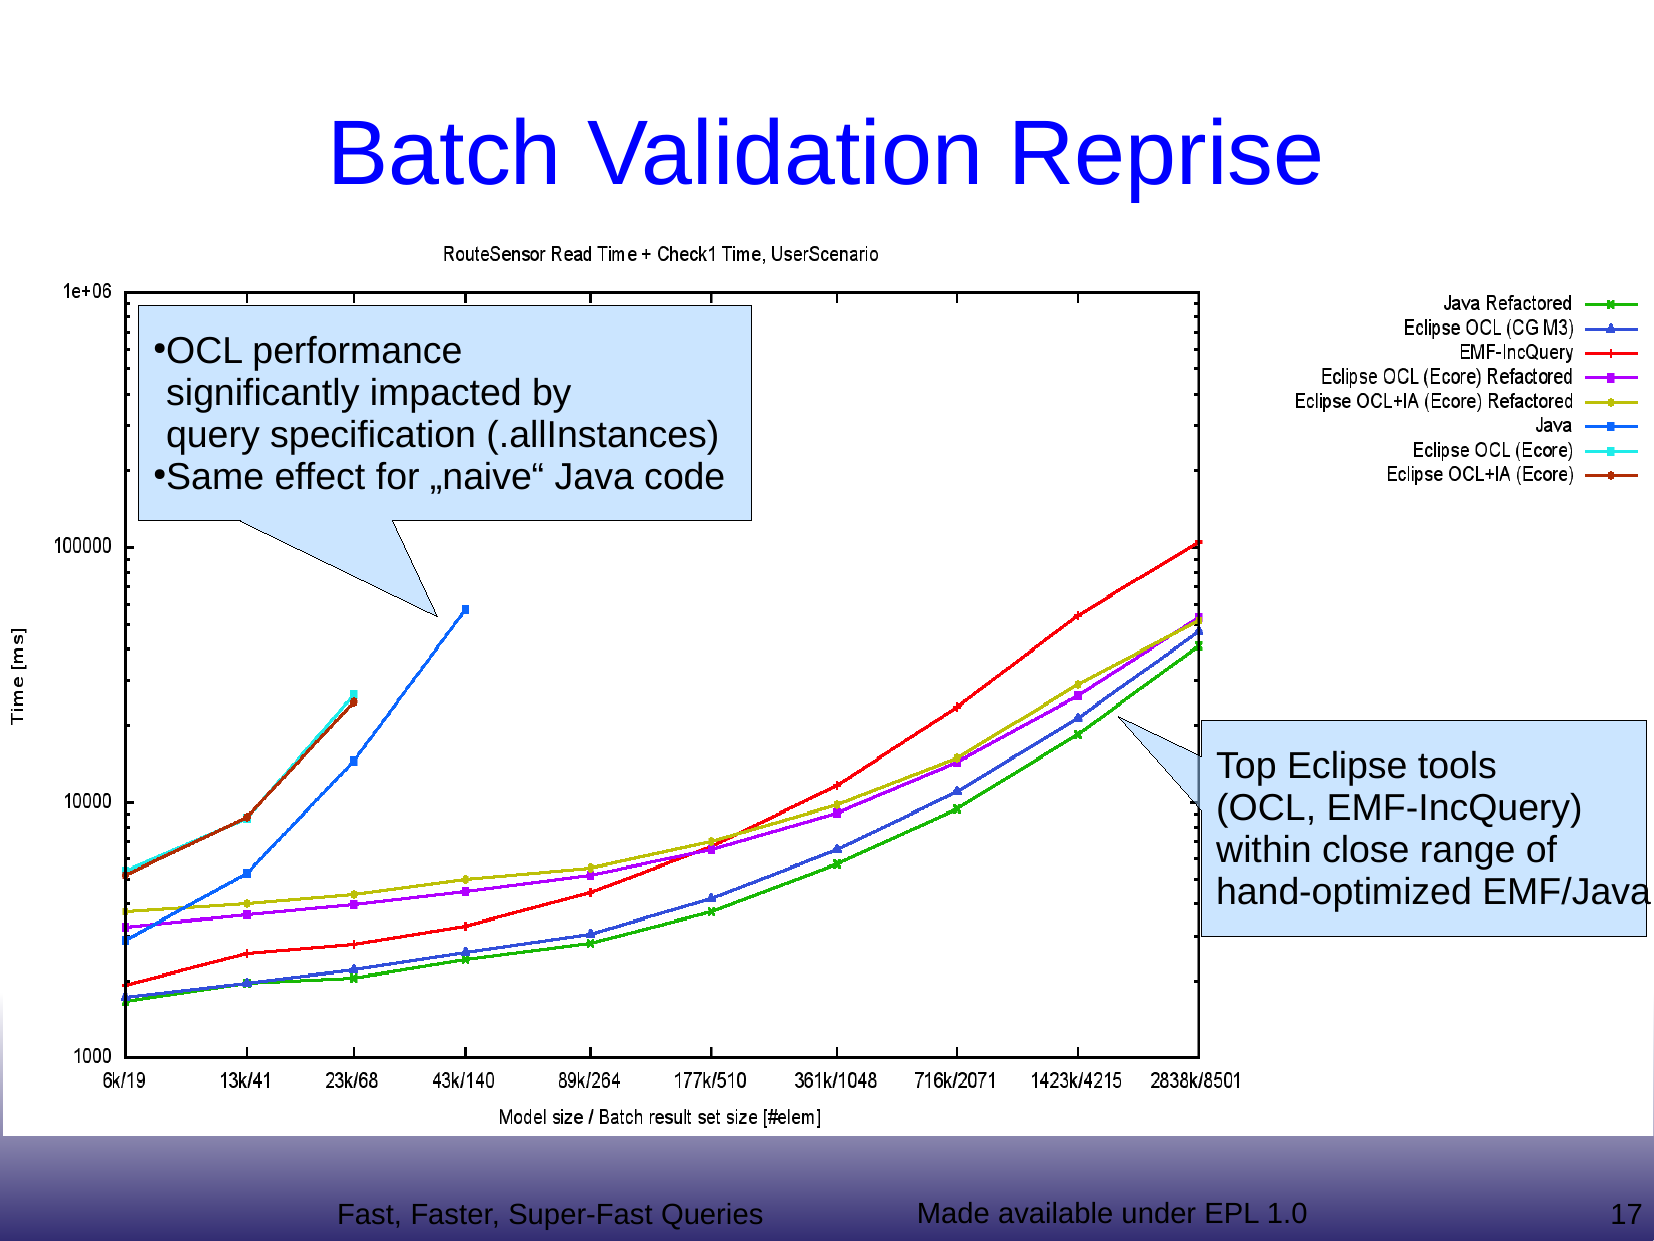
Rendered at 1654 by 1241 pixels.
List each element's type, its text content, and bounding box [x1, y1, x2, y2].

text_box Top Eclipse tools (OCL, EMF-IncQuery) within close range of hand-optimized EMF/Java [1118, 716, 1647, 937]
title Batch Validation Reprise [82, 49, 1571, 257]
text_box OCL performance significantly impacted by query specification (.allInstances) Same effect for „naive“ Java code [138, 305, 752, 617]
picture [3, 219, 1654, 1136]
